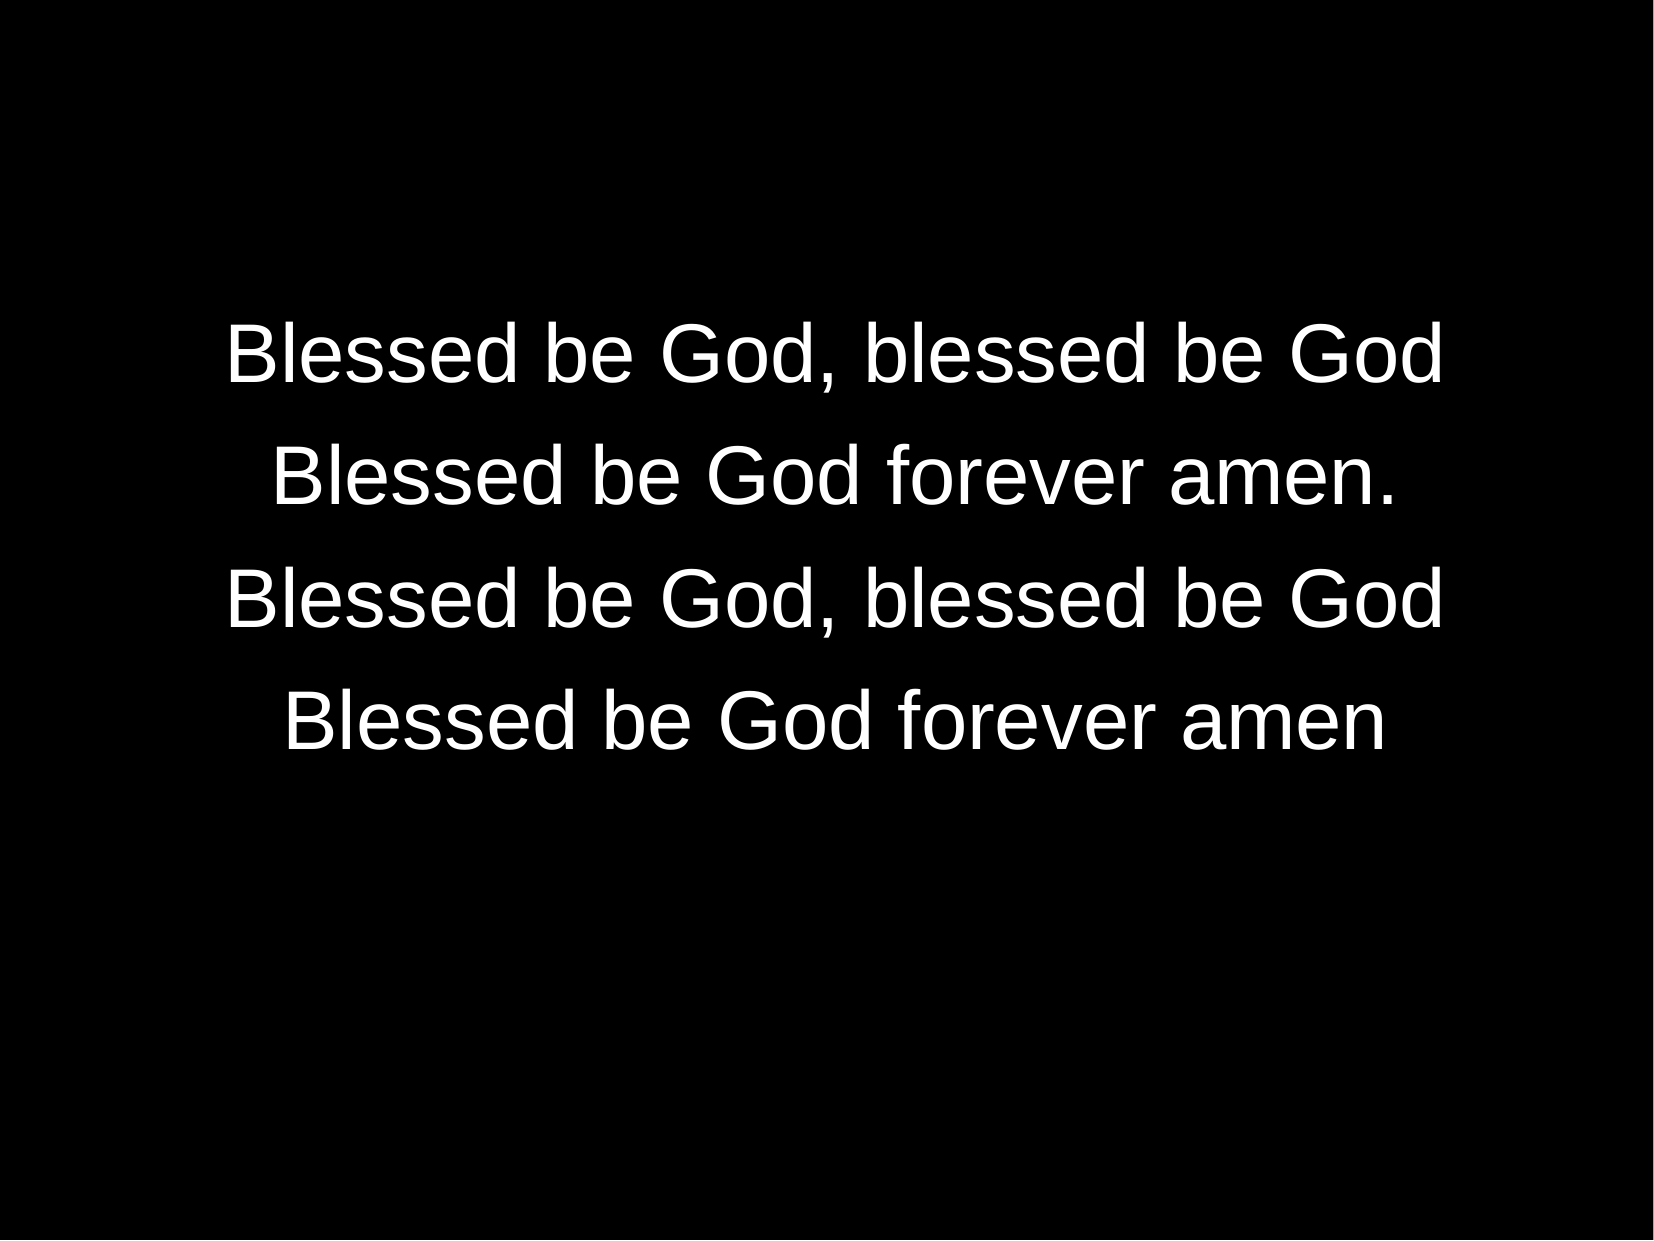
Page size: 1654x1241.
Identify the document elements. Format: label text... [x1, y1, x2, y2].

list Blessed be God, blessed be God Blessed be God forever amen. Blessed be God, blessed be God Blessed be God forever amen [0, 307, 1654, 1027]
